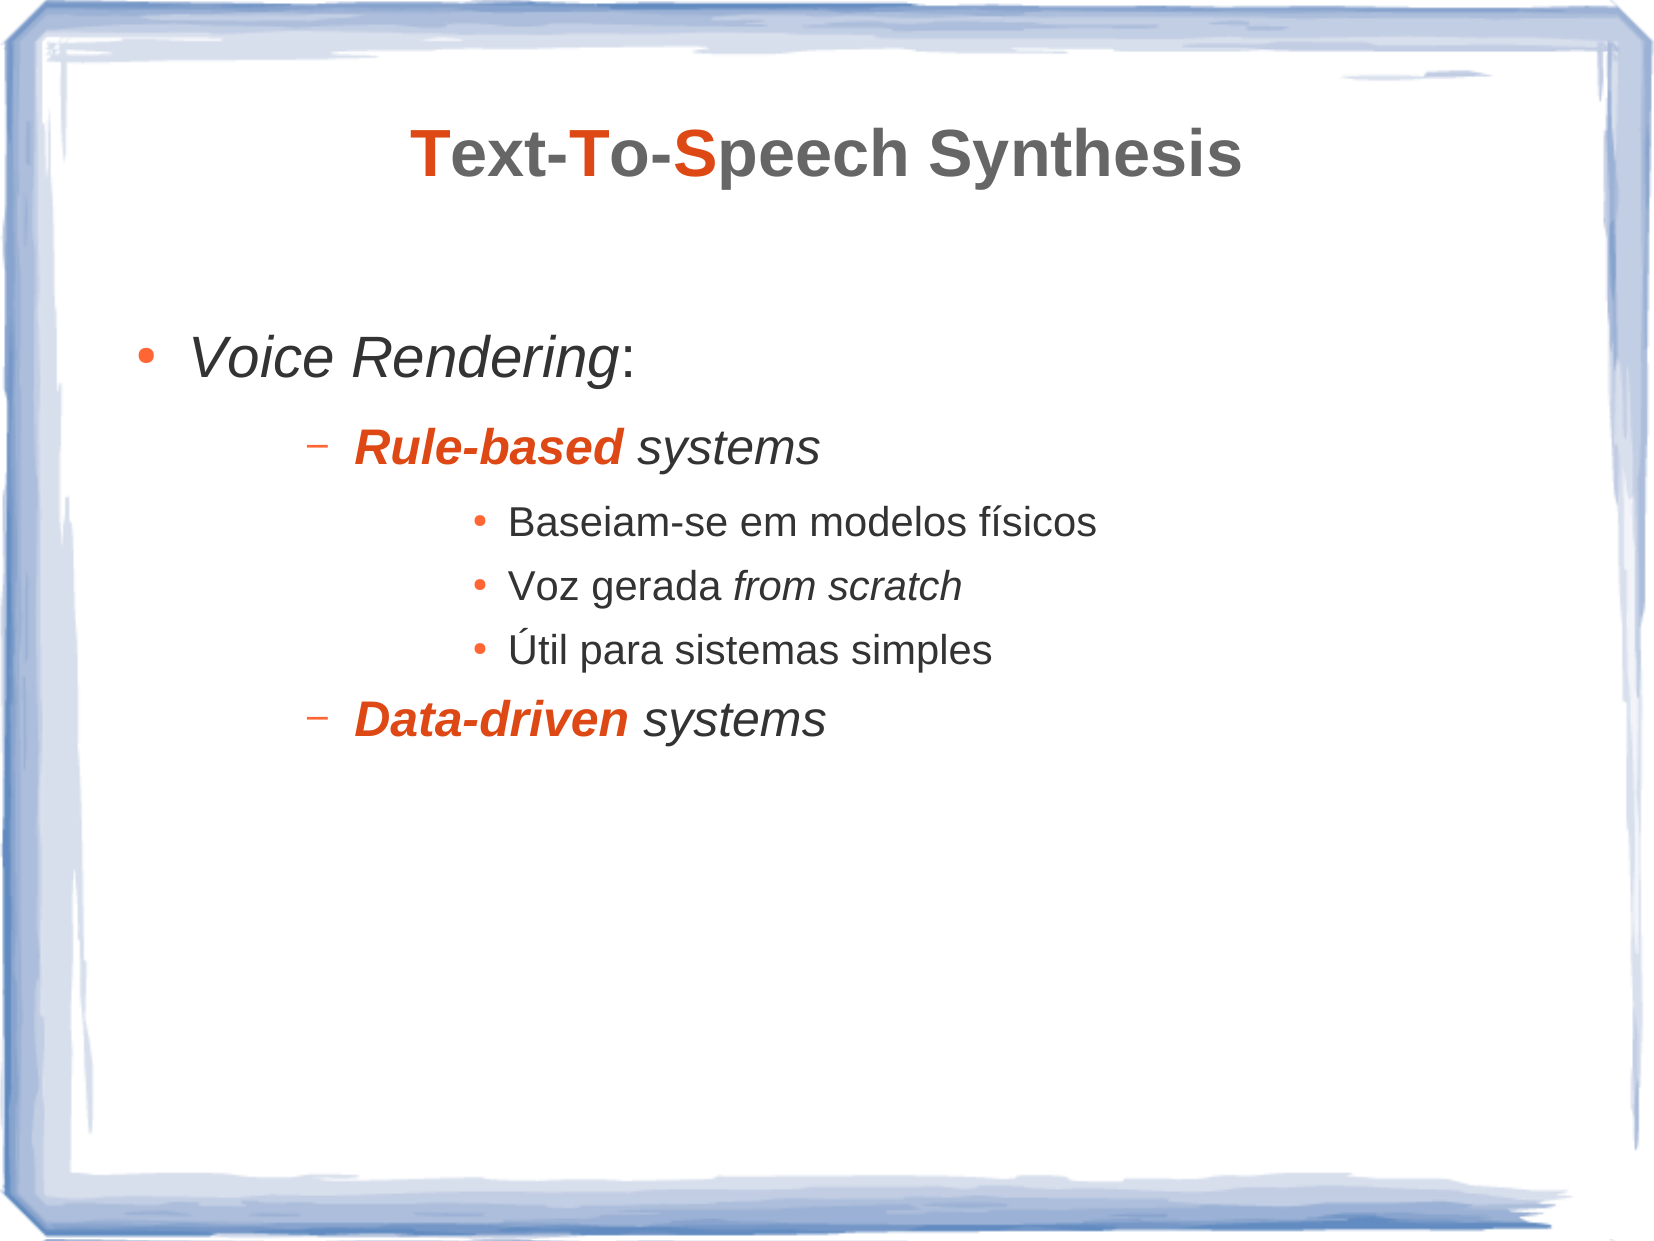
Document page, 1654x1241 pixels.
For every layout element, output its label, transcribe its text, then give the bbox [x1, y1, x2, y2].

title Text-To-Speech Synthesis [82, 49, 1571, 257]
list Voice Rendering: Rule-based systems Baseiam-se em modelos físicos Voz gerada from scratch Útil para sistemas simples Data-driven systems [118, 324, 1571, 1045]
picture [0, 0, 1654, 1241]
